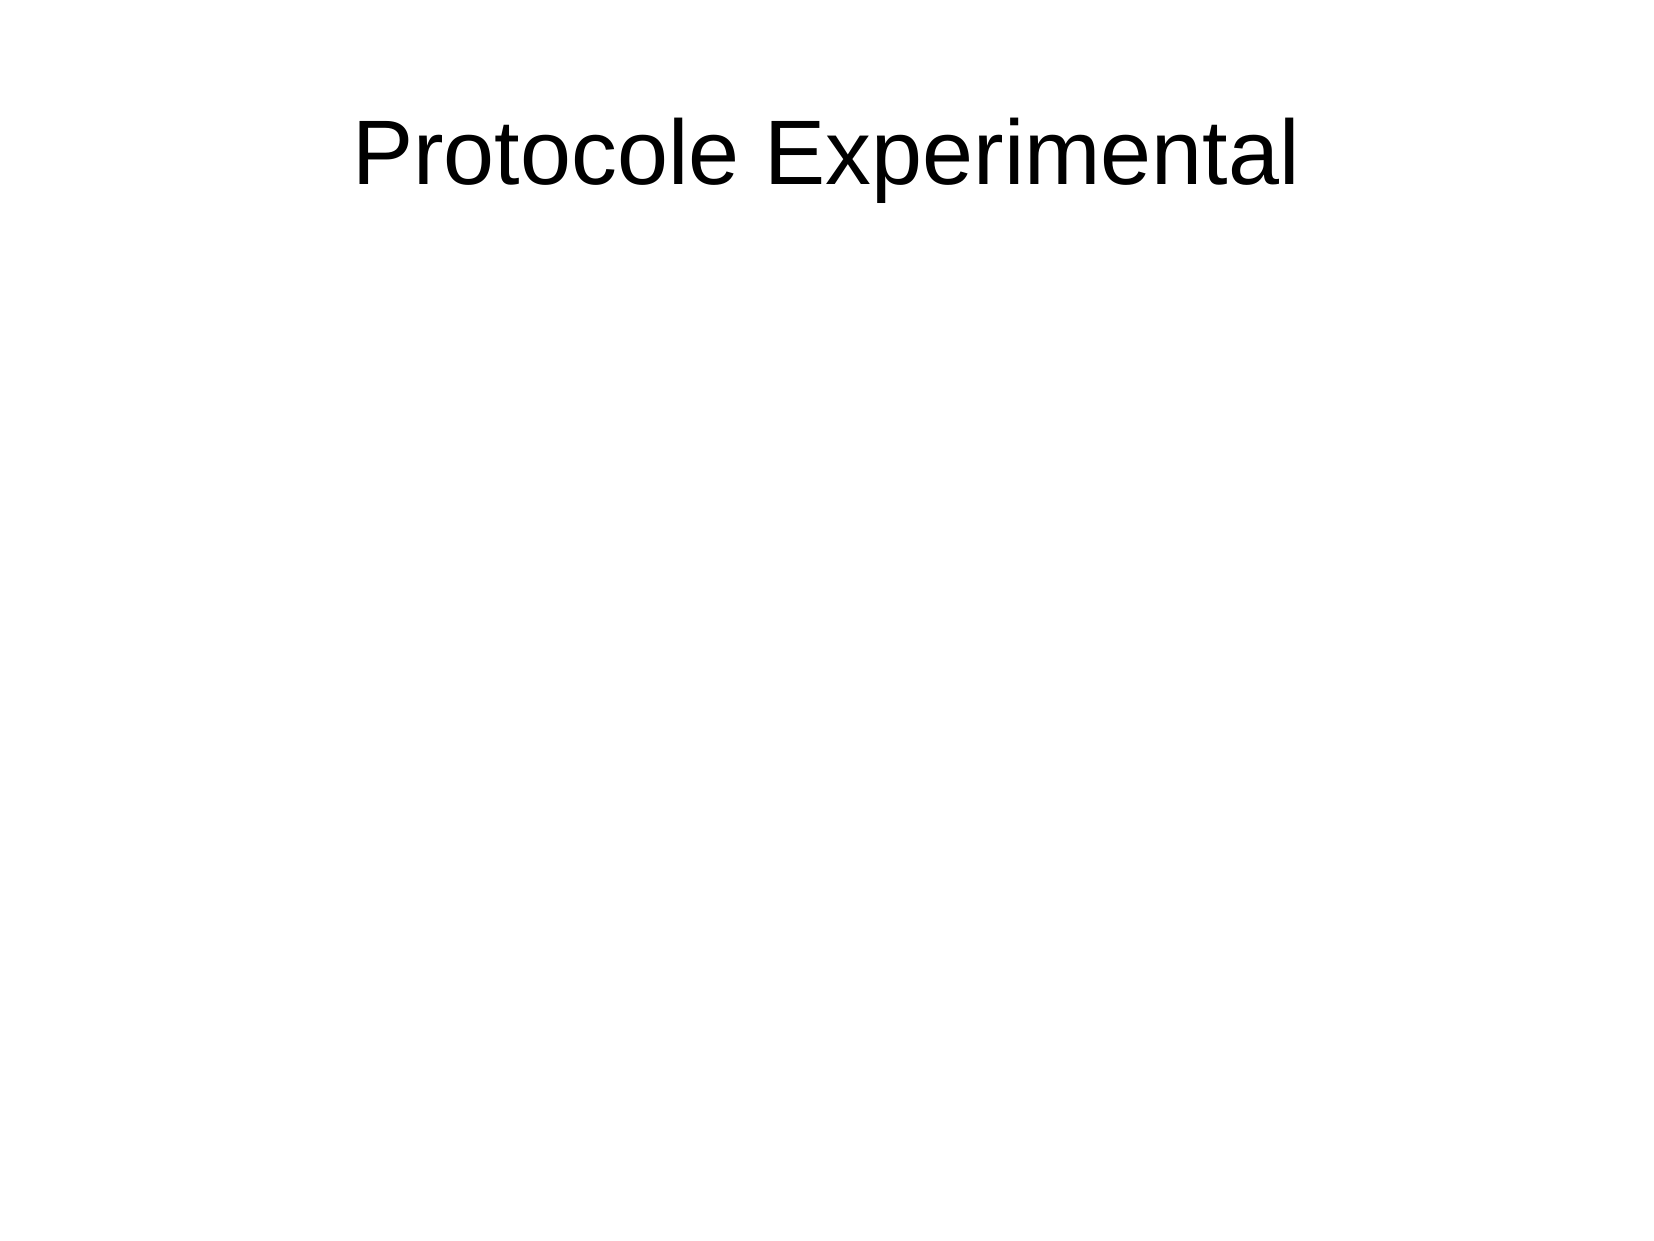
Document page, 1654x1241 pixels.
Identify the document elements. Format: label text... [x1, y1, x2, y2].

title Protocole Experimental [82, 49, 1571, 257]
